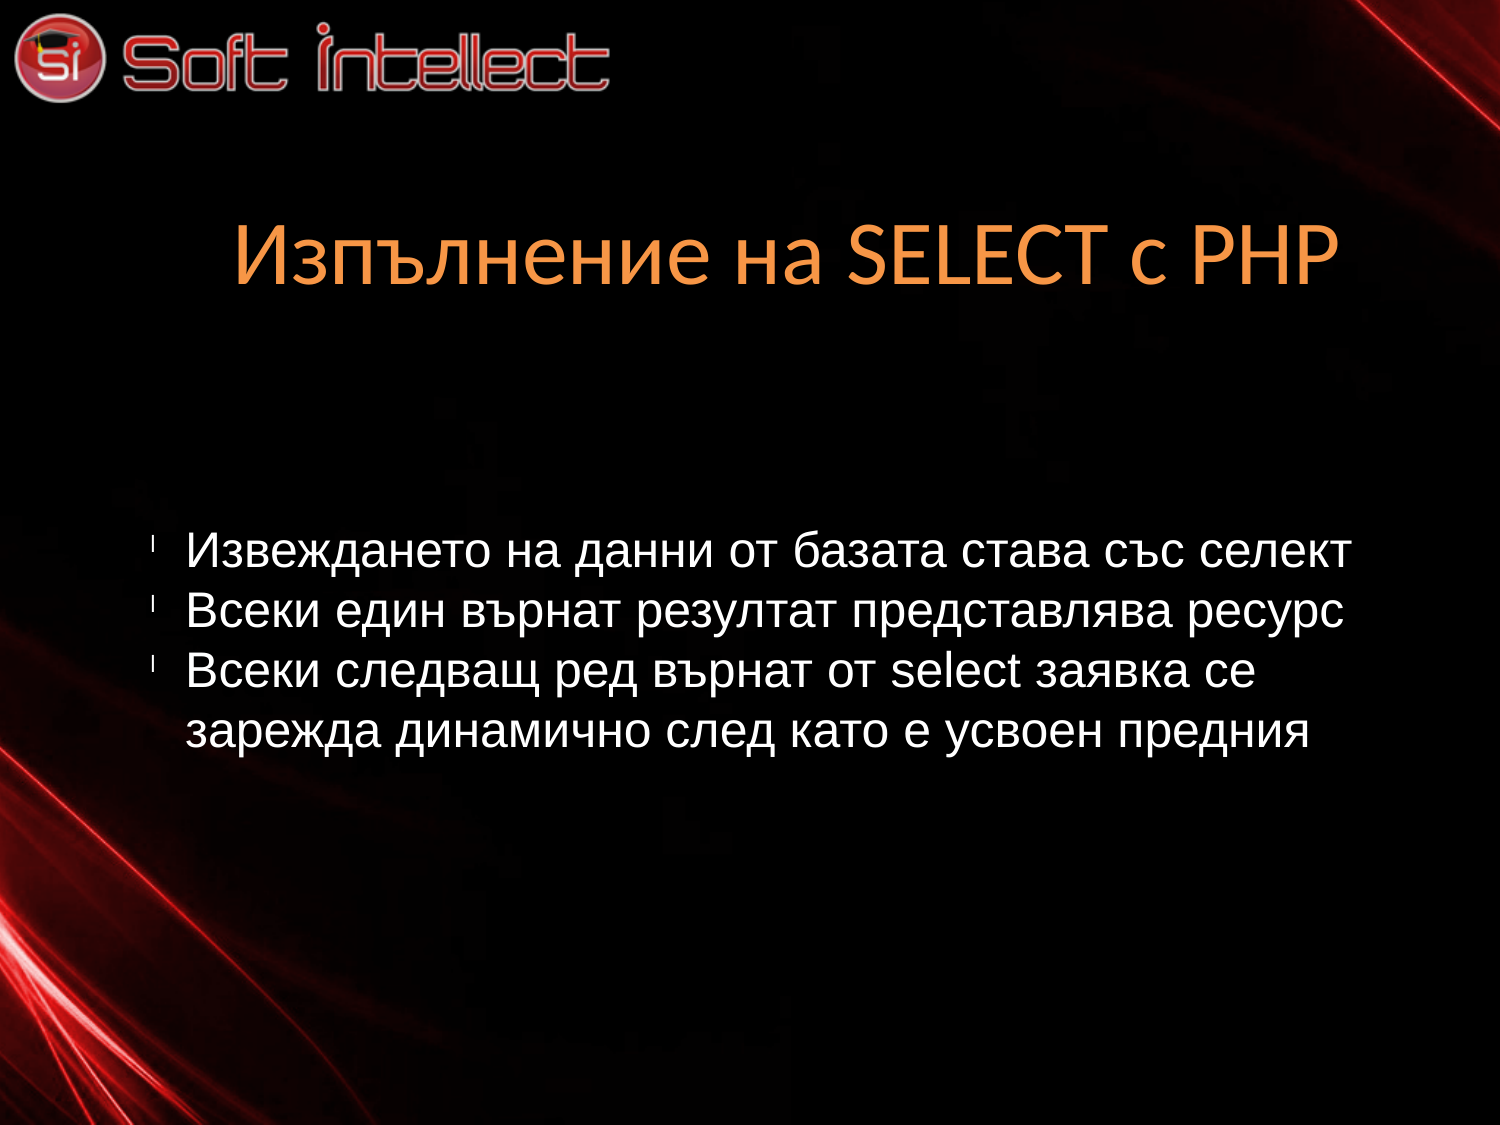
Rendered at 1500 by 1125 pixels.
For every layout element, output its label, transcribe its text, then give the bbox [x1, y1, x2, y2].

text_box Изпълнение на SELECT с PHP [150, 127, 1425, 368]
text_box Извеждането на данни от базата става със селект Всеки един върнат резултат представлява ресурс Всеки следващ ред върнат от select заявка се зарежда динамично след като е усвоен предния [134, 509, 1470, 1125]
picture [0, 0, 1500, 1125]
